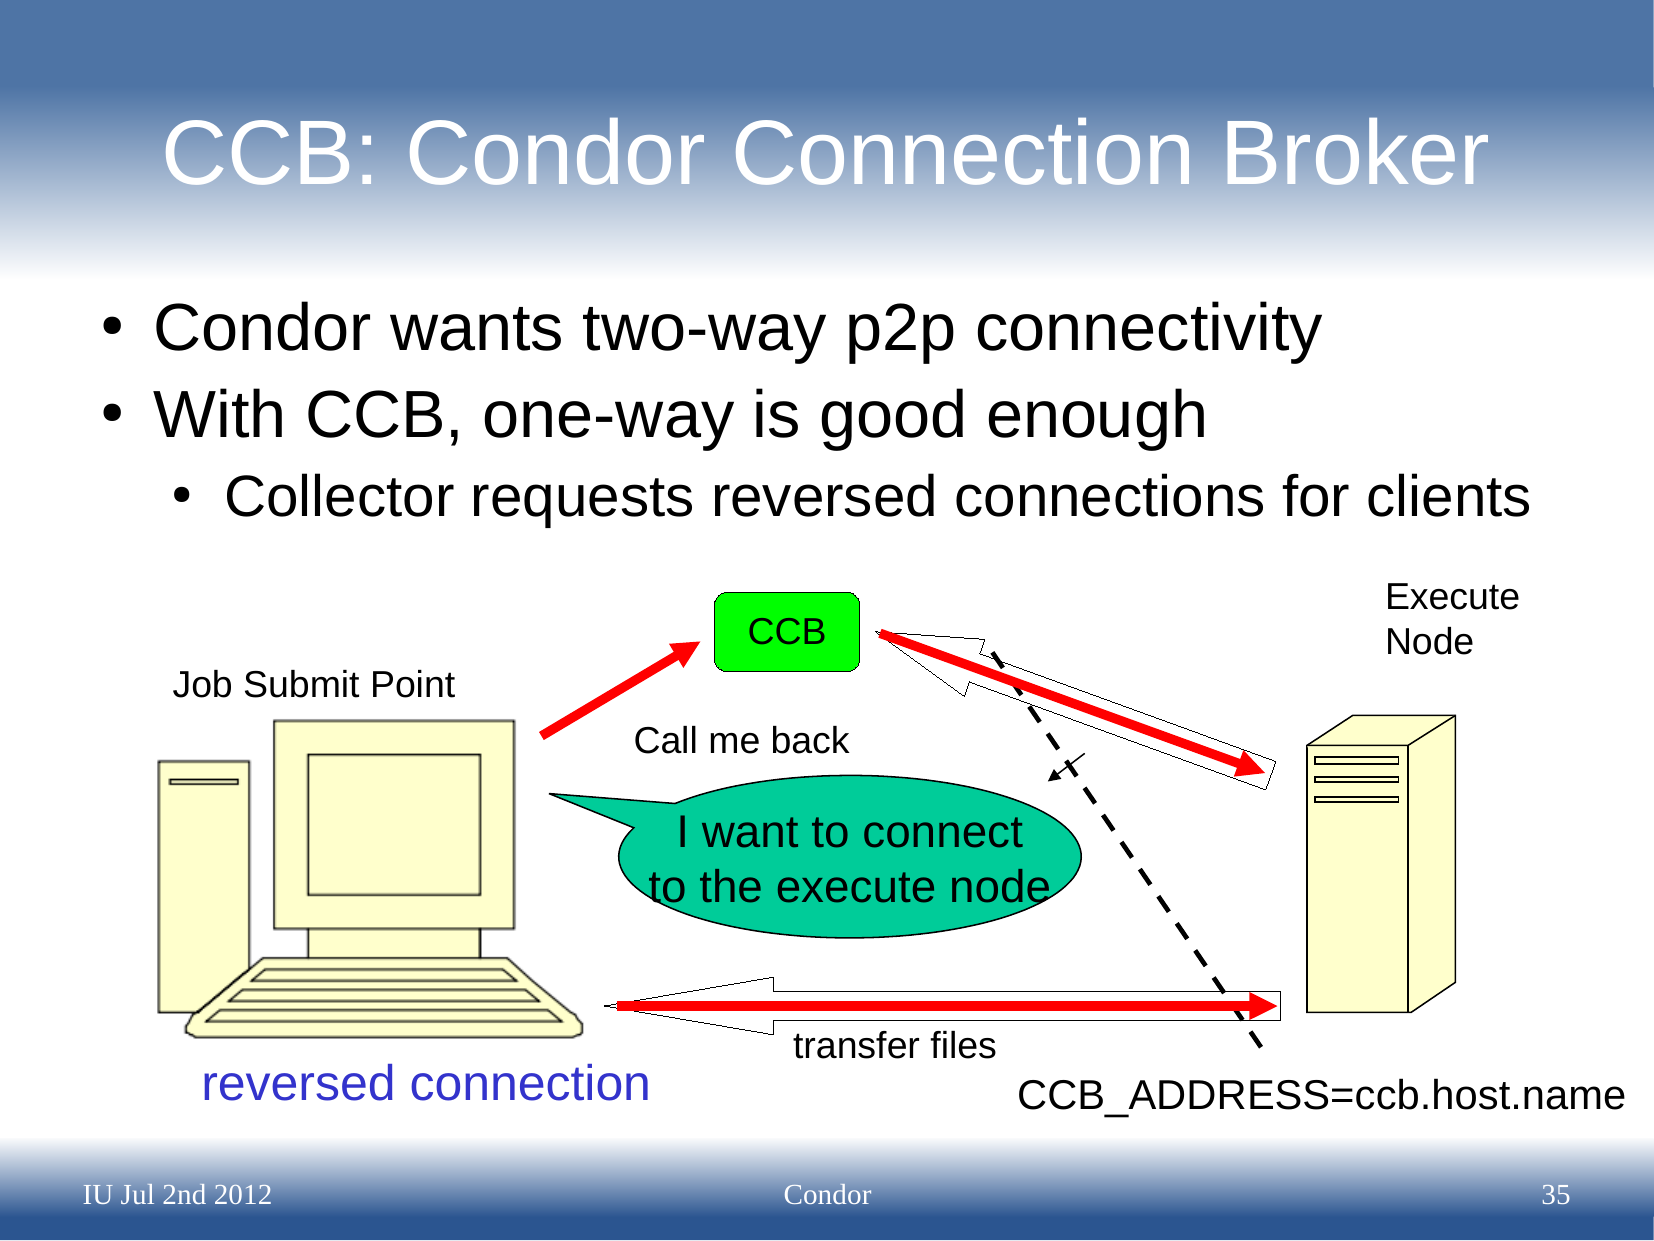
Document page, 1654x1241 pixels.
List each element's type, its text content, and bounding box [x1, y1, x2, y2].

title CCB: Condor Connection Broker [82, 49, 1571, 257]
text_box transfer files [778, 1013, 1013, 1020]
list Condor wants two-way p2p connectivity With CCB, one-way is good enough Collector requests reversed connections for clients [82, 290, 1571, 1109]
text_box reversed connection [186, 1042, 667, 1119]
text_box Call me back [618, 707, 865, 769]
text_box CCB [714, 592, 860, 672]
text_box Job Submit Point [144, 652, 658, 713]
text_box CCB_ADDRESS=ccb.host.name [1002, 1059, 1642, 1126]
text_box [1307, 715, 1456, 1013]
text_box I want to connect to the execute node [548, 775, 1082, 938]
text_box Execute Node [1357, 564, 1595, 671]
text_box transfer files [778, 1021, 1013, 1074]
